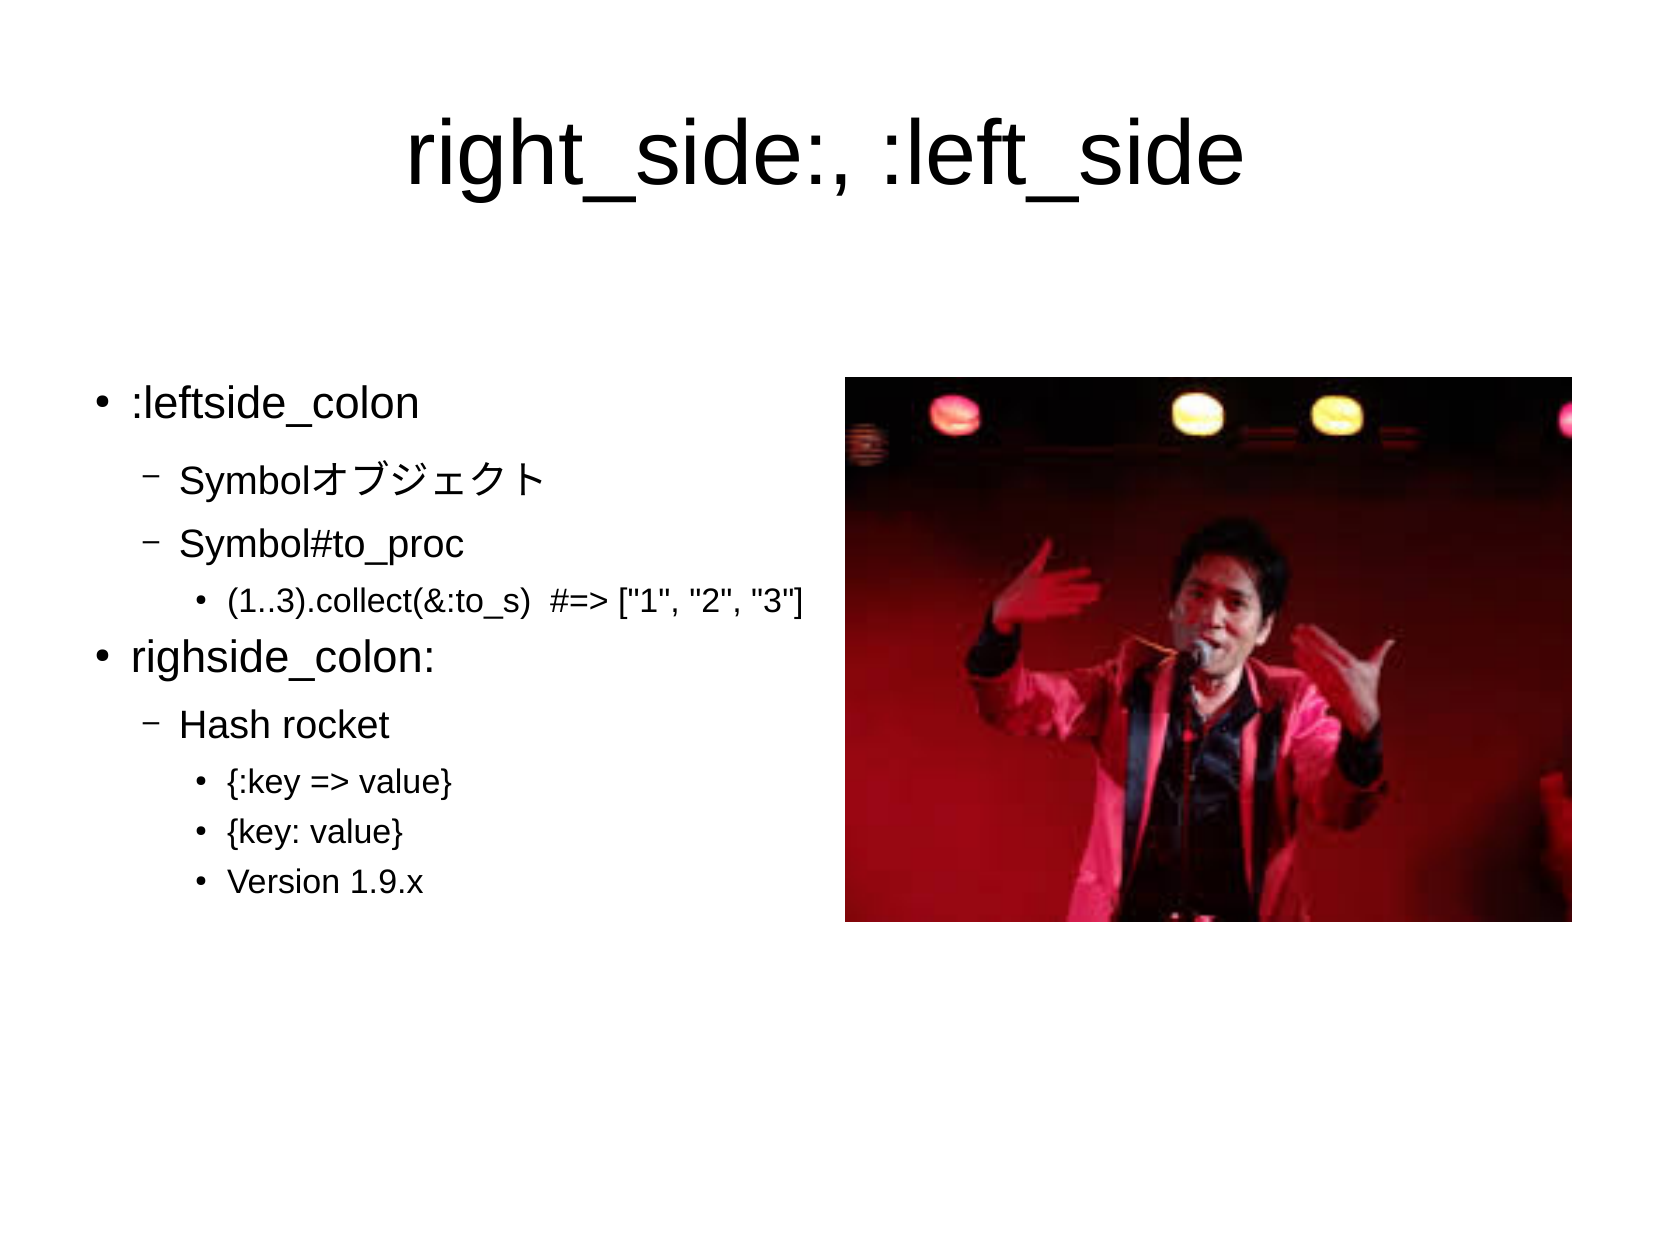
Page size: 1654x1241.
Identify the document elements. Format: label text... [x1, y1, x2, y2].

list :leftside_colon Symbolオブジェクト Symbol#to_proc (1..3).collect(&:to_s) #=> ["1", "2", "3"] righside_colon: Hash rocket {:key => value} {key: value} Version 1.9.x [82, 377, 809, 922]
title right_side:, :left_side [82, 49, 1571, 257]
picture [845, 377, 1572, 922]
